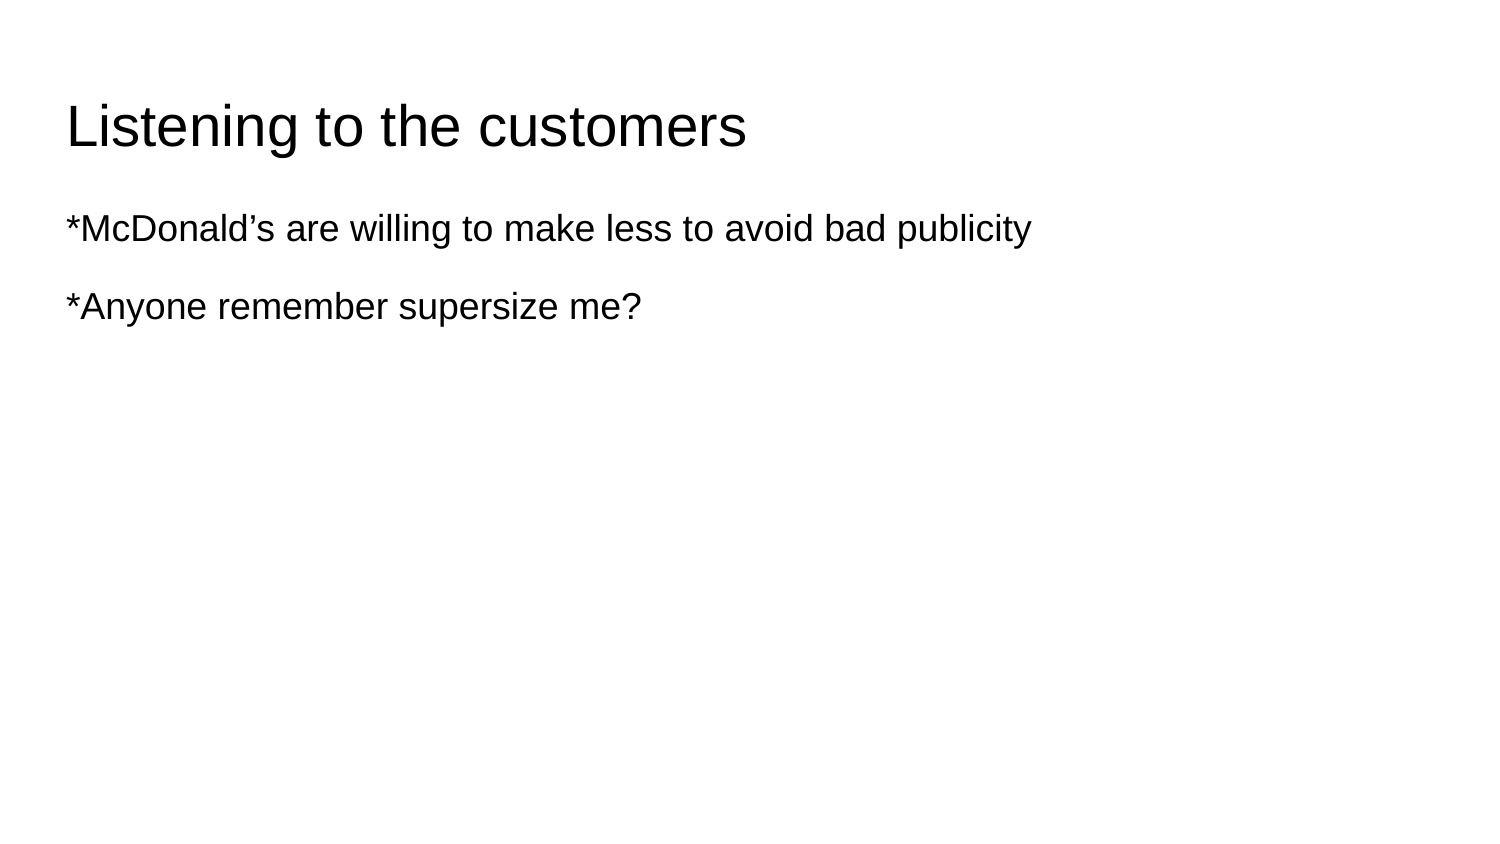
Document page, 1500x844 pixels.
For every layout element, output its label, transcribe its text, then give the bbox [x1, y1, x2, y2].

list *McDonald’s are willing to make less to avoid bad publicity *Anyone remember supersize me? [51, 189, 1449, 750]
title Listening to the customers [51, 72, 1449, 167]
